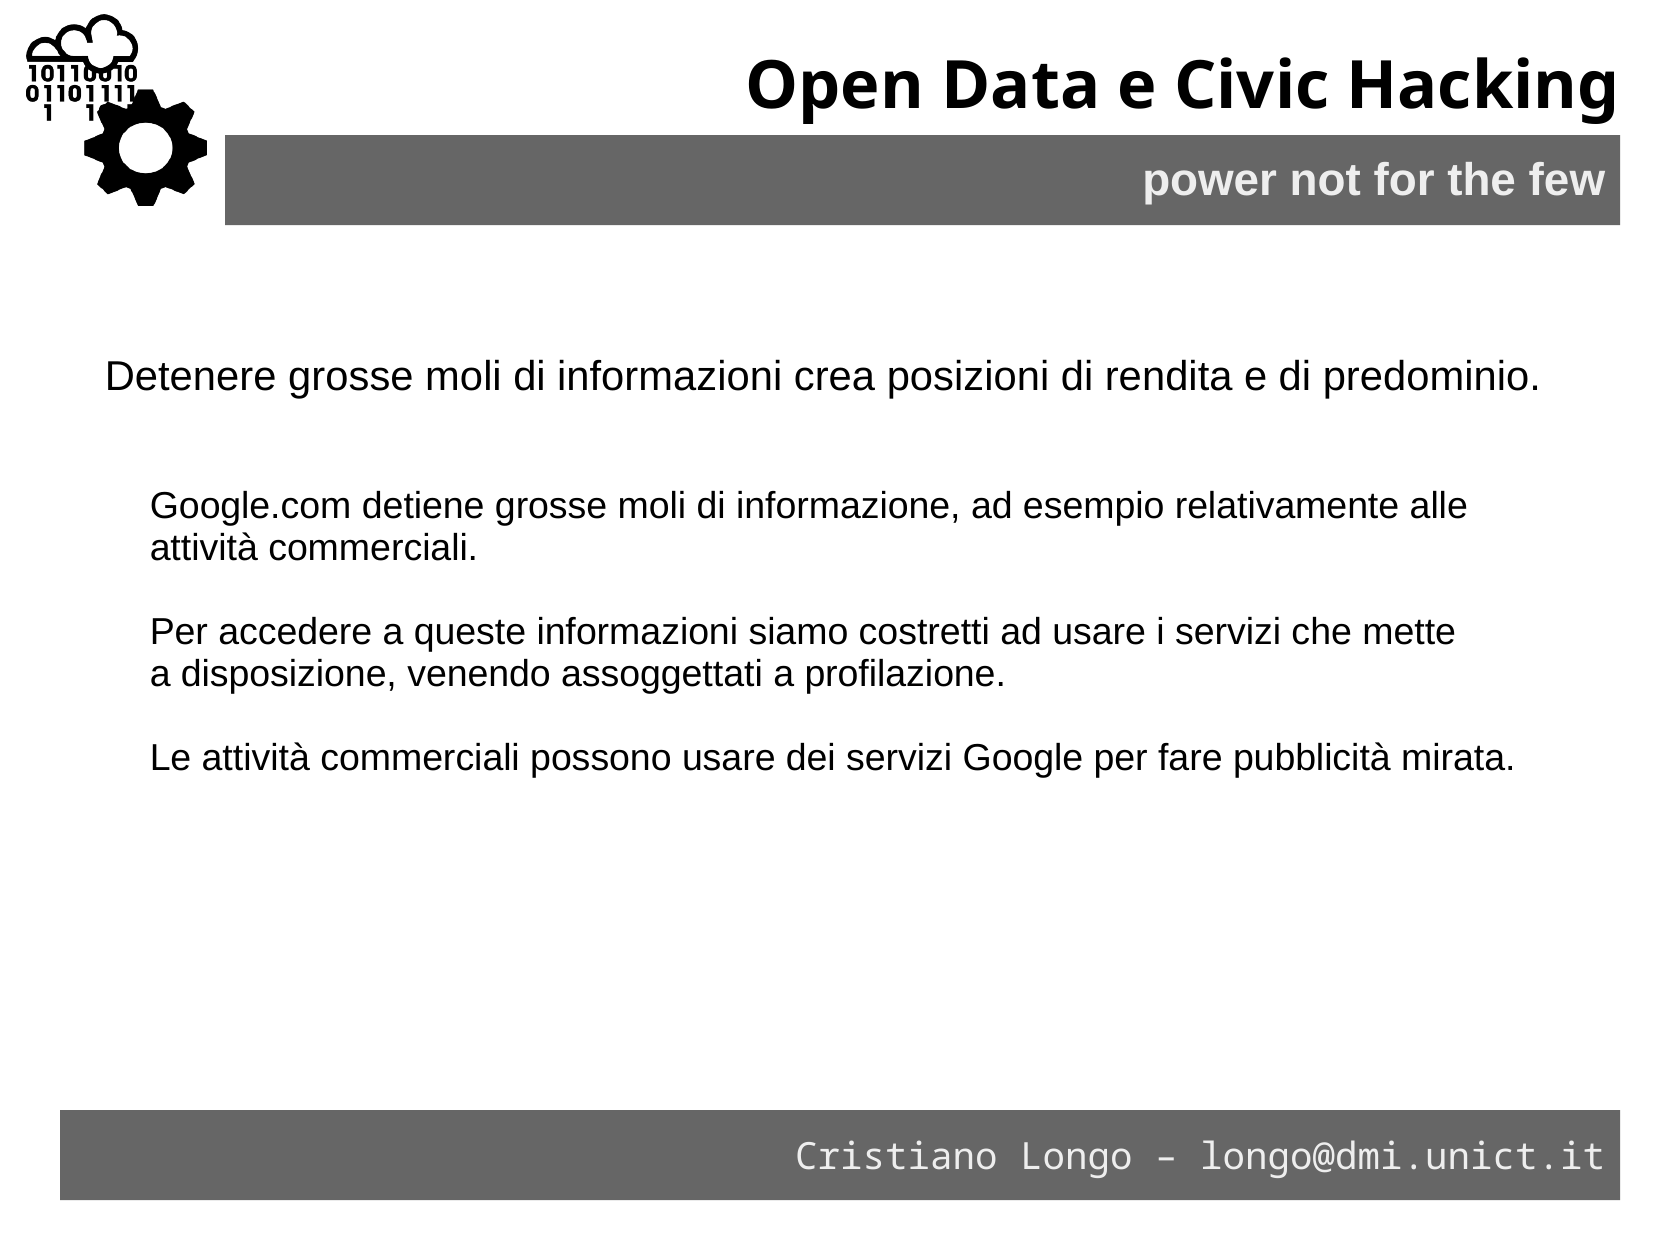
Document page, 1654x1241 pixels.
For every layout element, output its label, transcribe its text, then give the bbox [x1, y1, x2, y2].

text_box Open Data e Civic Hacking [285, 30, 1636, 123]
picture [26, 14, 207, 206]
text_box power not for the few [225, 135, 1621, 226]
text_box Detenere grosse moli di informazioni crea posizioni di rendita e di predominio. [90, 345, 1576, 447]
text_box Cristiano Longo – longo@dmi.unict.it [60, 1110, 1621, 1201]
text_box Google.com detiene grosse moli di informazione, ad esempio relativamente alle attività commerciali. Per accedere a queste informazioni siamo costretti ad usare i servizi che mette a disposizione, venendo assoggettati a profilazione. Le attività commerciali possono usare dei servizi Google per fare pubblicità mirata. [135, 476, 1532, 786]
